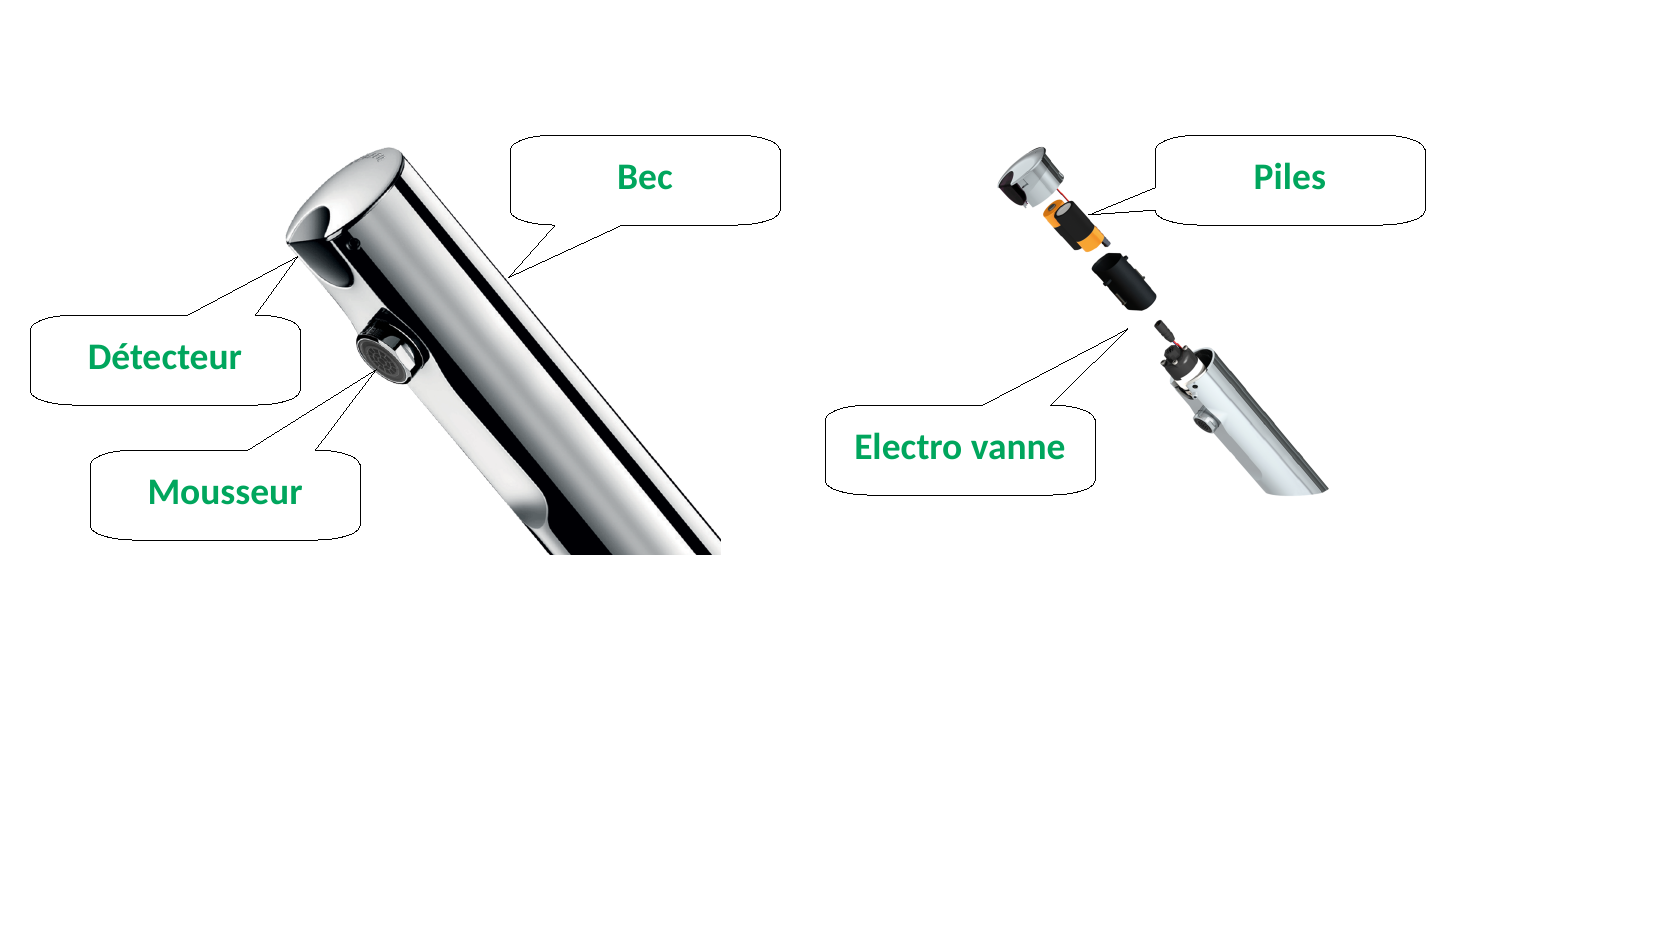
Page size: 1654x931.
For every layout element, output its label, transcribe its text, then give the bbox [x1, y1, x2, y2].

text_box Détecteur [30, 256, 301, 406]
text_box Bec [508, 135, 781, 278]
picture [241, 76, 721, 556]
text_box Piles [1088, 135, 1426, 226]
text_box Electro vanne [825, 328, 1128, 496]
text_box Mousseur [90, 369, 377, 541]
picture [960, 119, 1366, 526]
